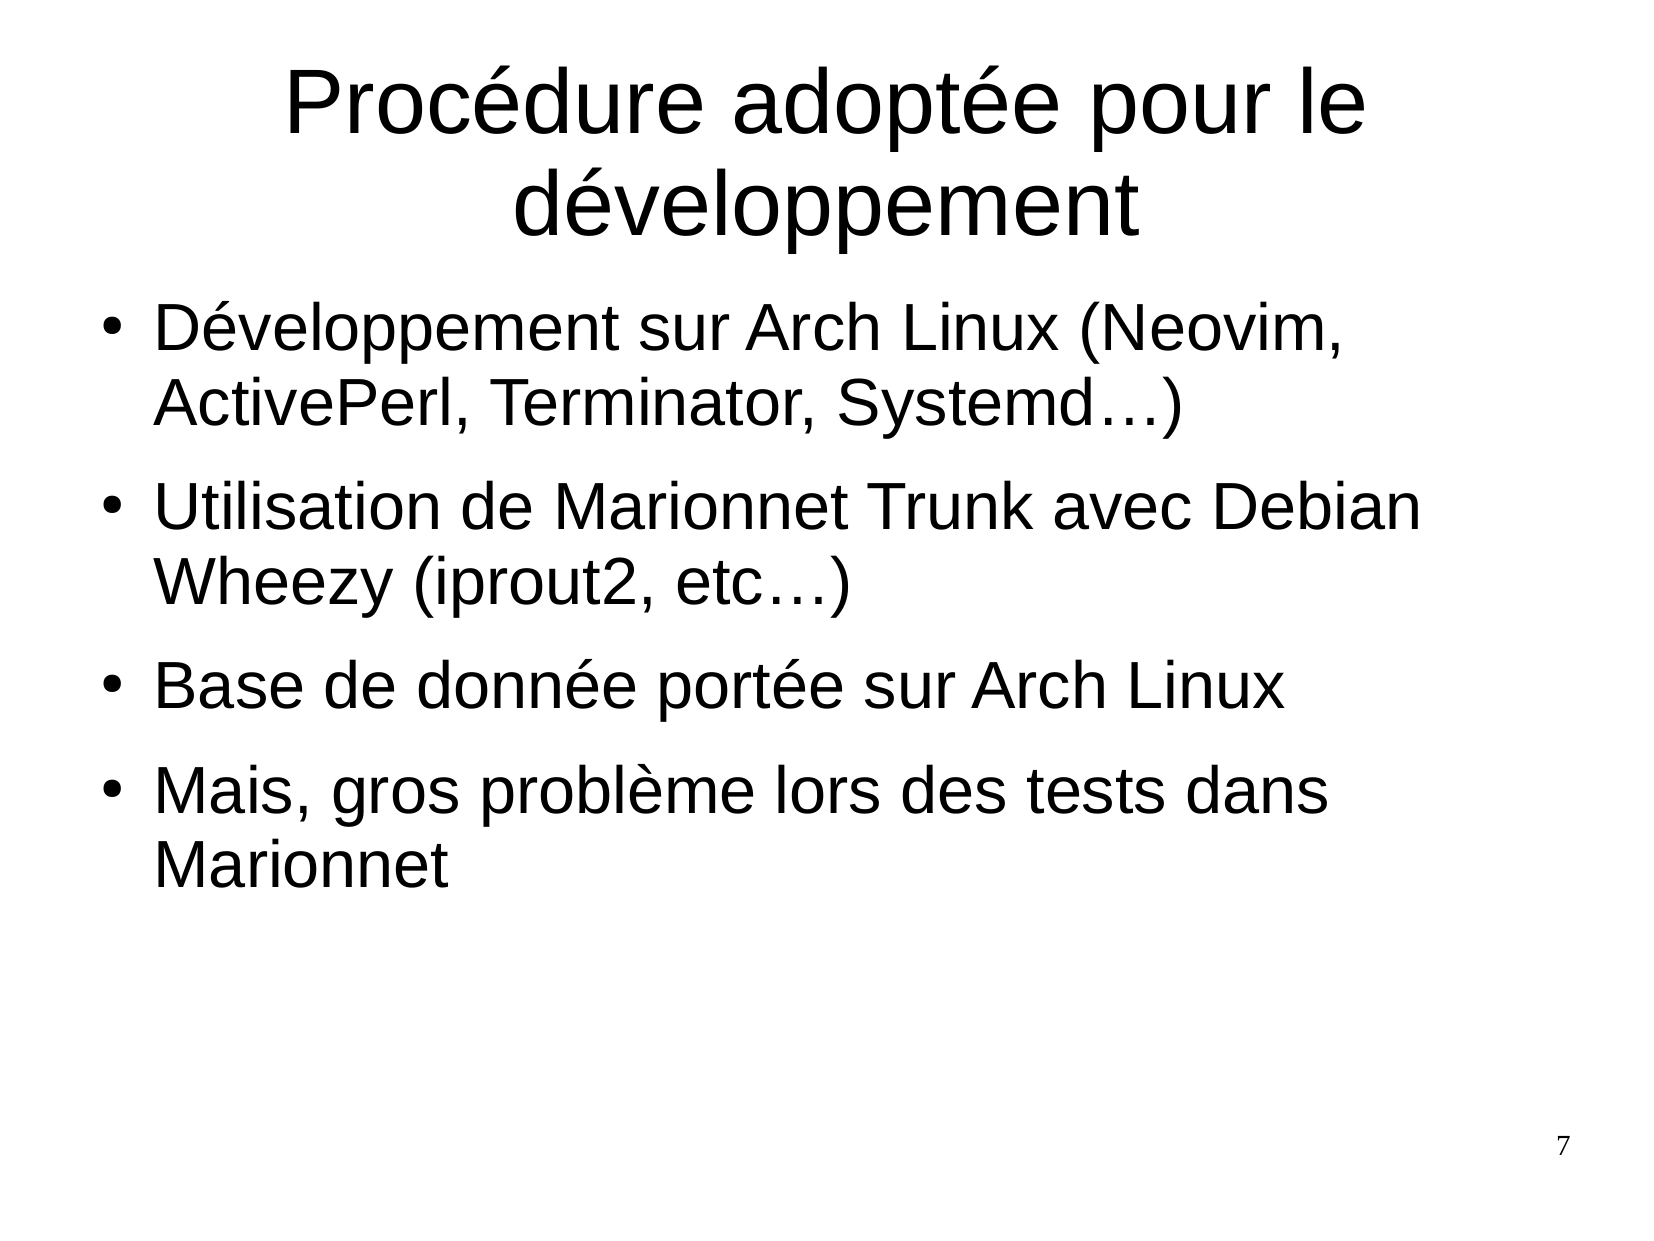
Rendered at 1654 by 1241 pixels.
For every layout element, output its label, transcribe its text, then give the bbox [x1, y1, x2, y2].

title Procédure adoptée pour le développement [82, 49, 1571, 257]
list Développement sur Arch Linux (Neovim, ActivePerl, Terminator, Systemd…) Utilisation de Marionnet Trunk avec Debian Wheezy (iprout2, etc…) Base de donnée portée sur Arch Linux Mais, gros problème lors des tests dans Marionnet [82, 290, 1571, 1010]
